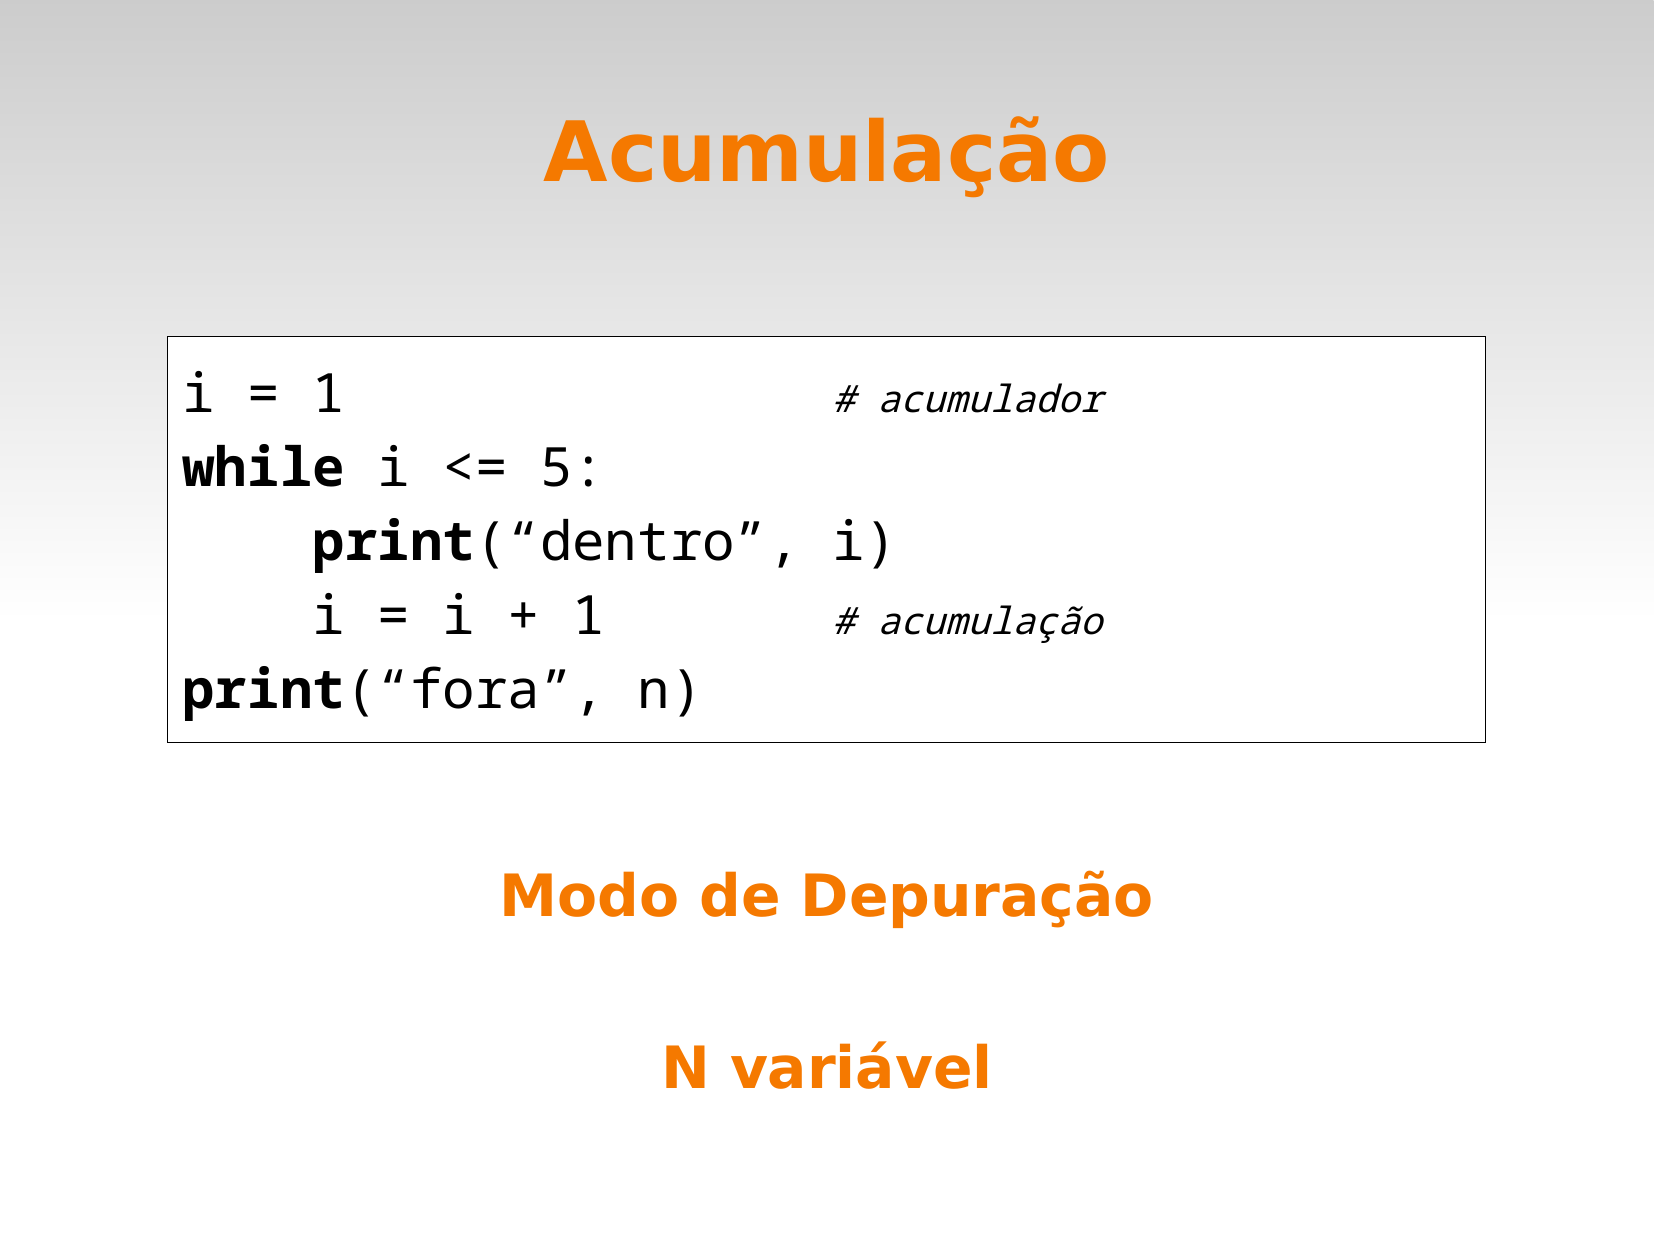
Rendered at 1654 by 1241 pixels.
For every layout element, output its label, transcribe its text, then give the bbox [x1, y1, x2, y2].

text_box i = 1 # acumulador while i <= 5: print(“dentro”, i) i = i + 1 # acumulação print(“fora”, n) [167, 336, 1486, 743]
title Acumulação [82, 49, 1571, 257]
title N variável [82, 964, 1571, 1172]
title Modo de Depuração [82, 793, 1571, 964]
